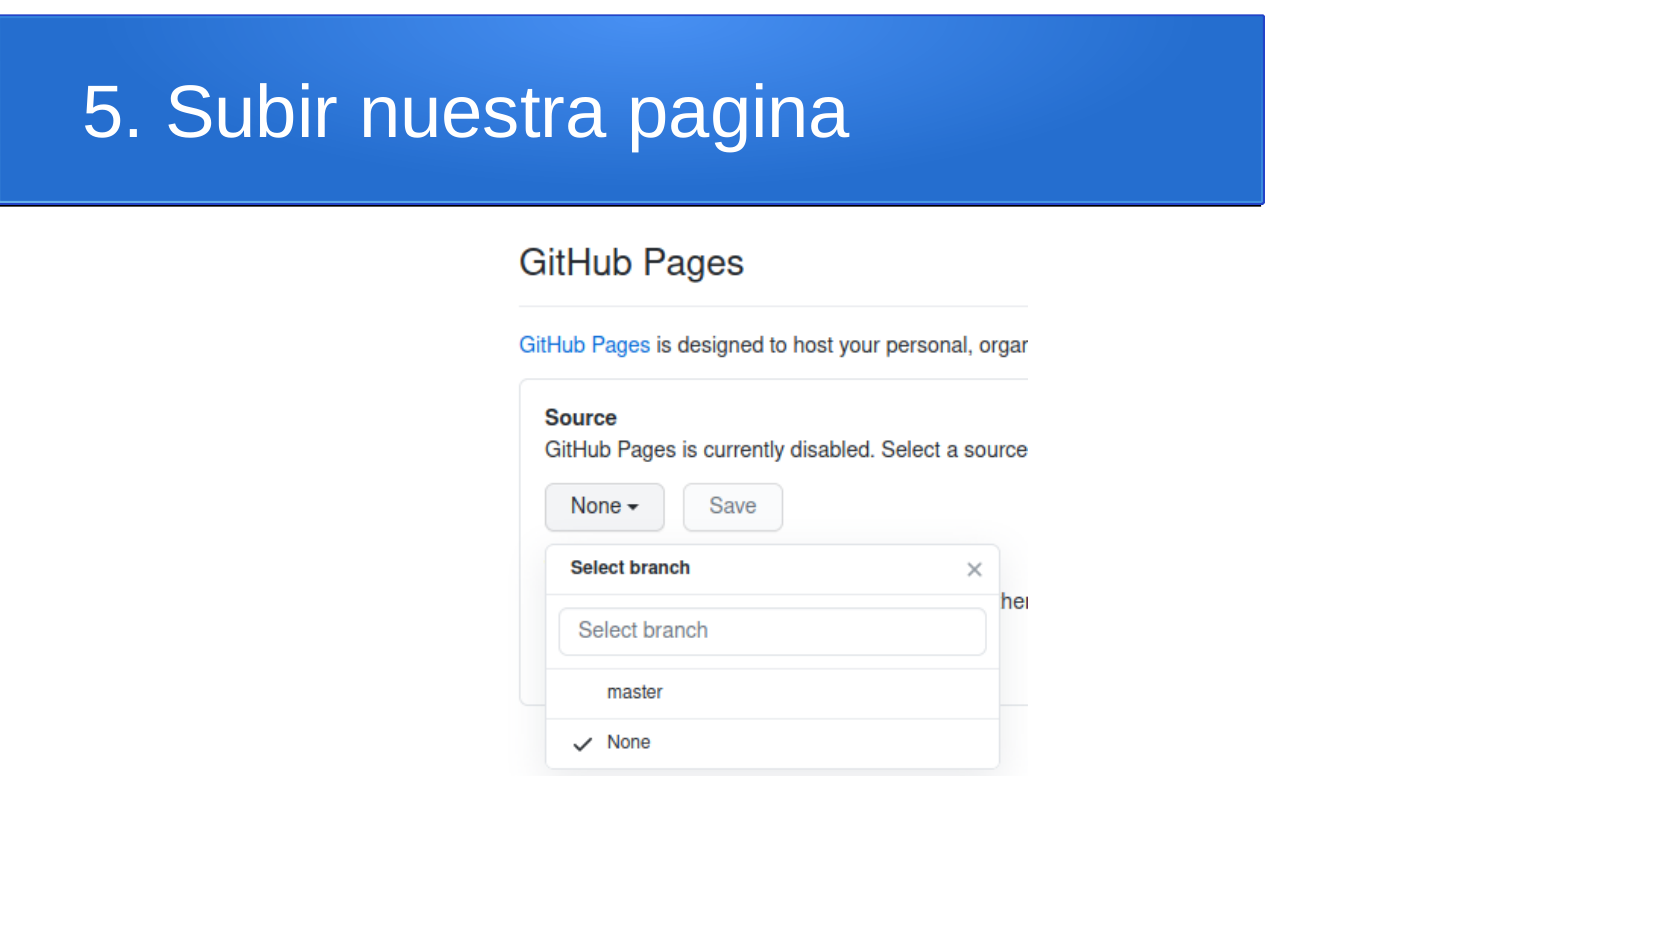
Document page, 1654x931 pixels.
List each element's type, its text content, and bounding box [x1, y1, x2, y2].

title 5. Subir nuestra pagina [82, 35, 1235, 189]
picture [495, 236, 1028, 776]
